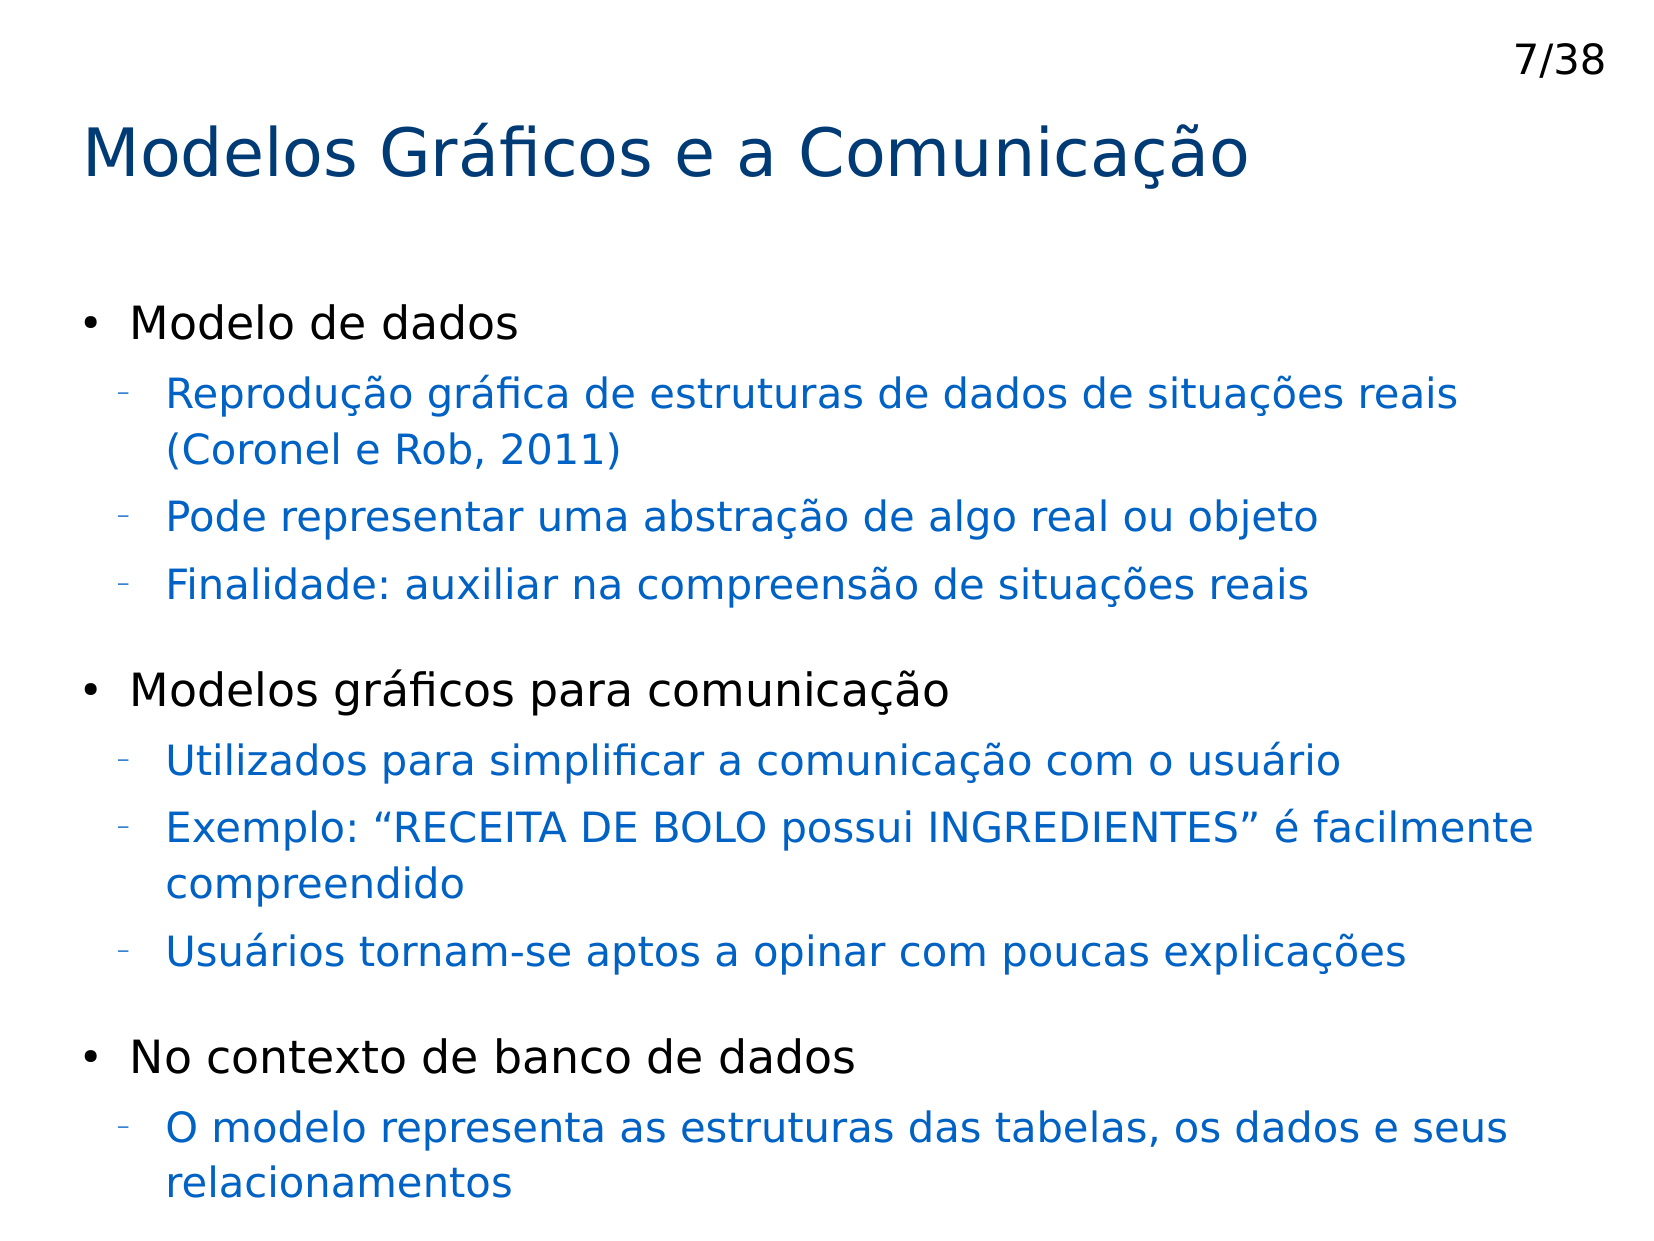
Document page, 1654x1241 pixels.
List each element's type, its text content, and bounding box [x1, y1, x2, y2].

title Modelos Gráficos e a Comunicação [82, 82, 1571, 224]
list Modelo de dados Reprodução gráfica de estruturas de dados de situações reais (Coronel e Rob, 2011) Pode representar uma abstração de algo real ou objeto Finalidade: auxiliar na compreensão de situações reais Modelos gráficos para comunicação Utilizados para simplificar a comunicação com o usuário Exemplo: “RECEITA DE BOLO possui INGREDIENTES” é facilmente compreendido Usuários tornam-se aptos a opinar com poucas explicações No contexto de banco de dados O modelo representa as estruturas das tabelas, os dados e seus relacionamentos [82, 289, 1638, 1227]
